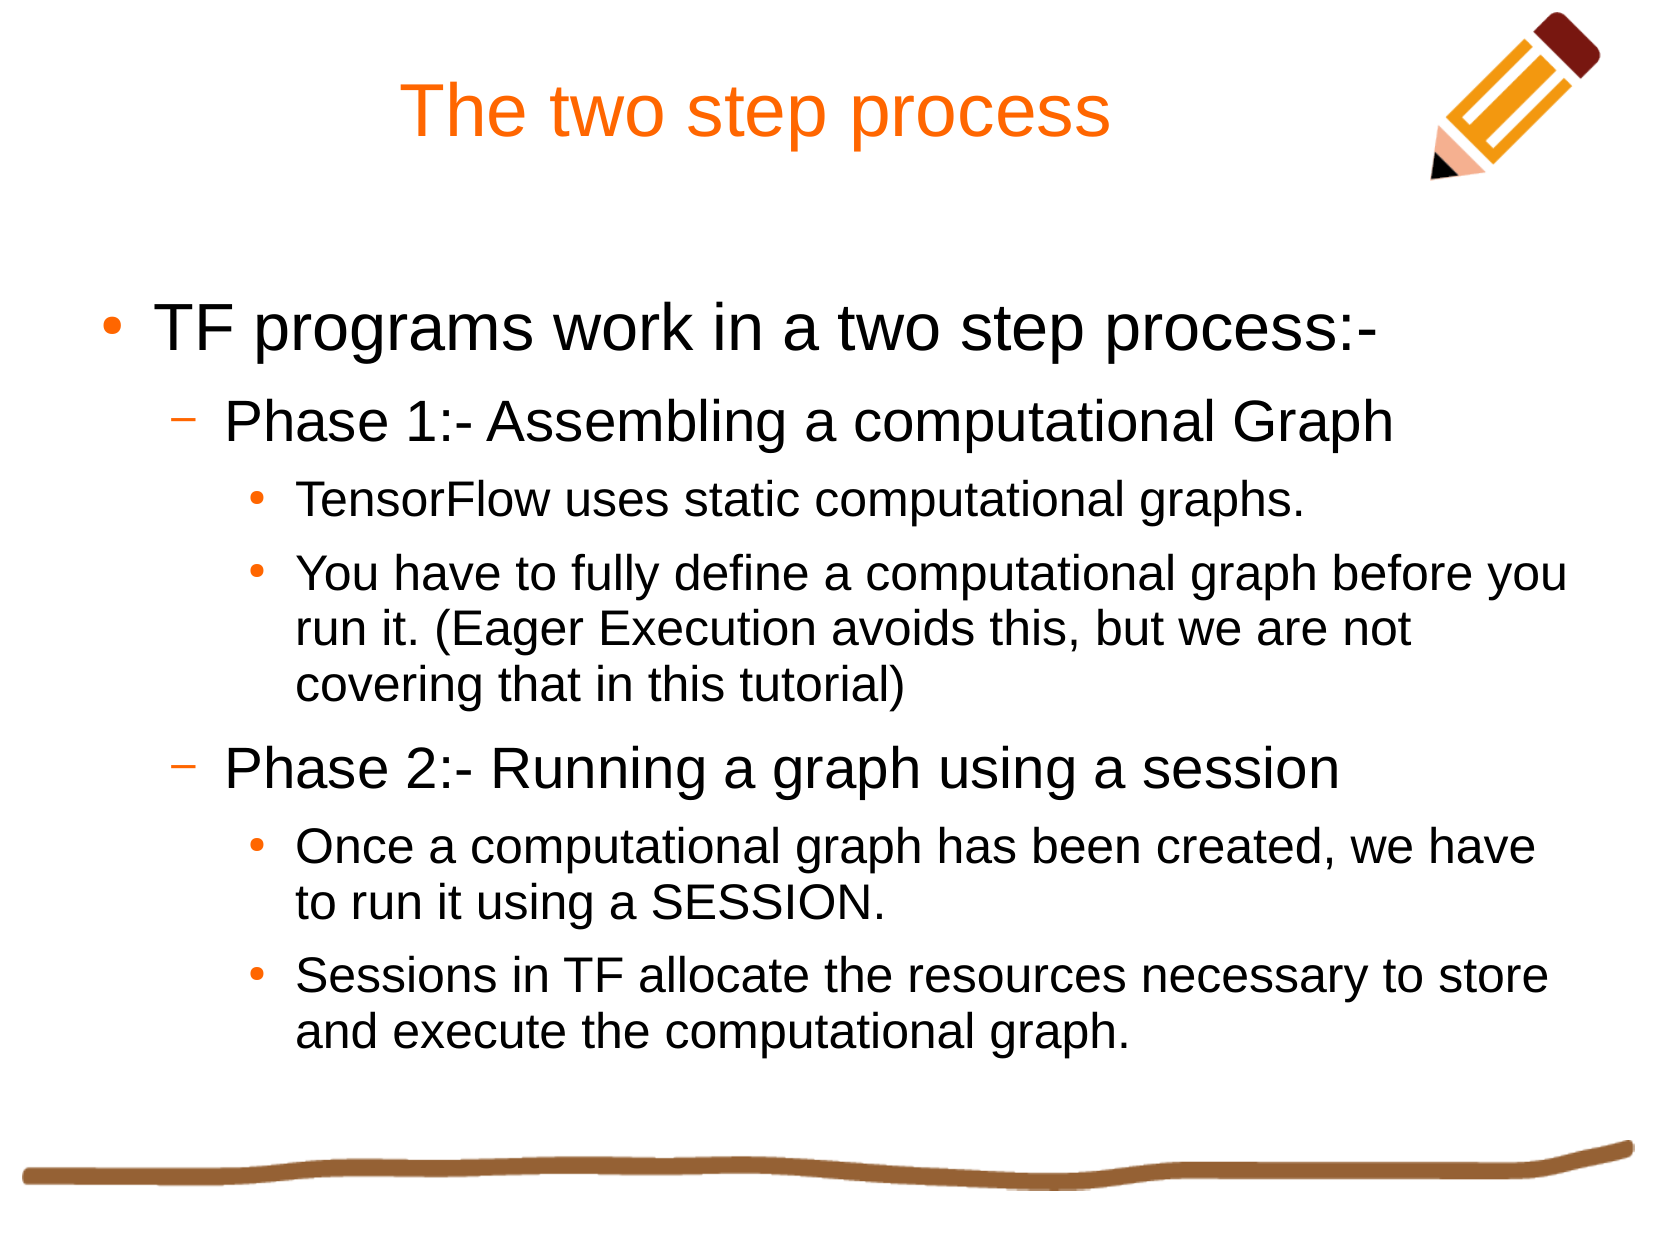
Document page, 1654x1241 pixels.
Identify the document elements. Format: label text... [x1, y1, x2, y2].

picture [1430, 12, 1601, 181]
list TF programs work in a two step process:- Phase 1:- Assembling a computational Graph TensorFlow uses static computational graphs. You have to fully define a computational graph before you run it. (Eager Execution avoids this, but we are not covering that in this tutorial) Phase 2:- Running a graph using a session Once a computational graph has been created, we have to run it using a SESSION. Sessions in TF allocate the resources necessary to store and execute the computational graph. [82, 290, 1571, 1122]
title The two step process [82, 49, 1430, 172]
picture [22, 1140, 1635, 1191]
